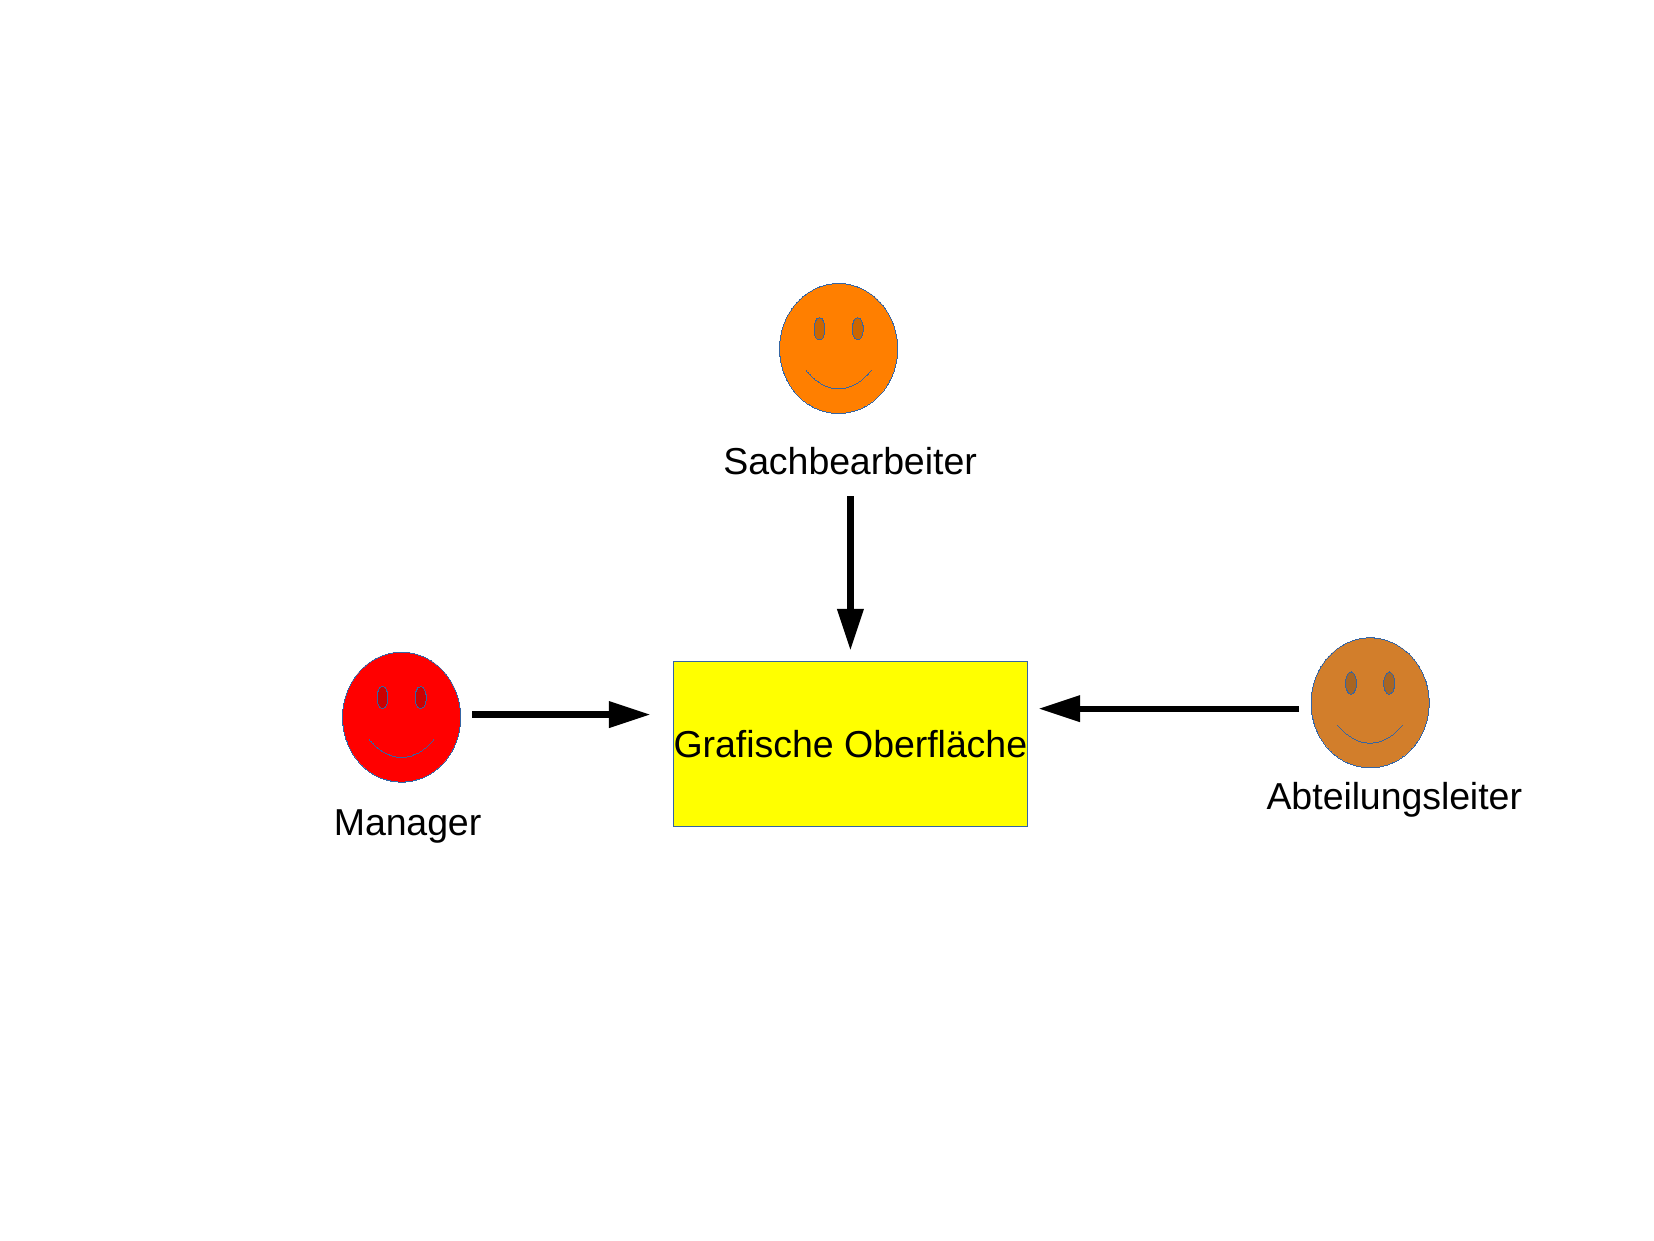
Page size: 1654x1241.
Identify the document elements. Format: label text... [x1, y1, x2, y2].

text_box [1311, 637, 1430, 767]
text_box [779, 283, 898, 414]
text_box Abteilungsleiter [1251, 767, 1560, 866]
text_box Grafische Oberfläche [673, 661, 1028, 827]
text_box Manager [318, 793, 497, 892]
text_box Sachbearbeiter [708, 433, 993, 532]
text_box [342, 652, 461, 783]
